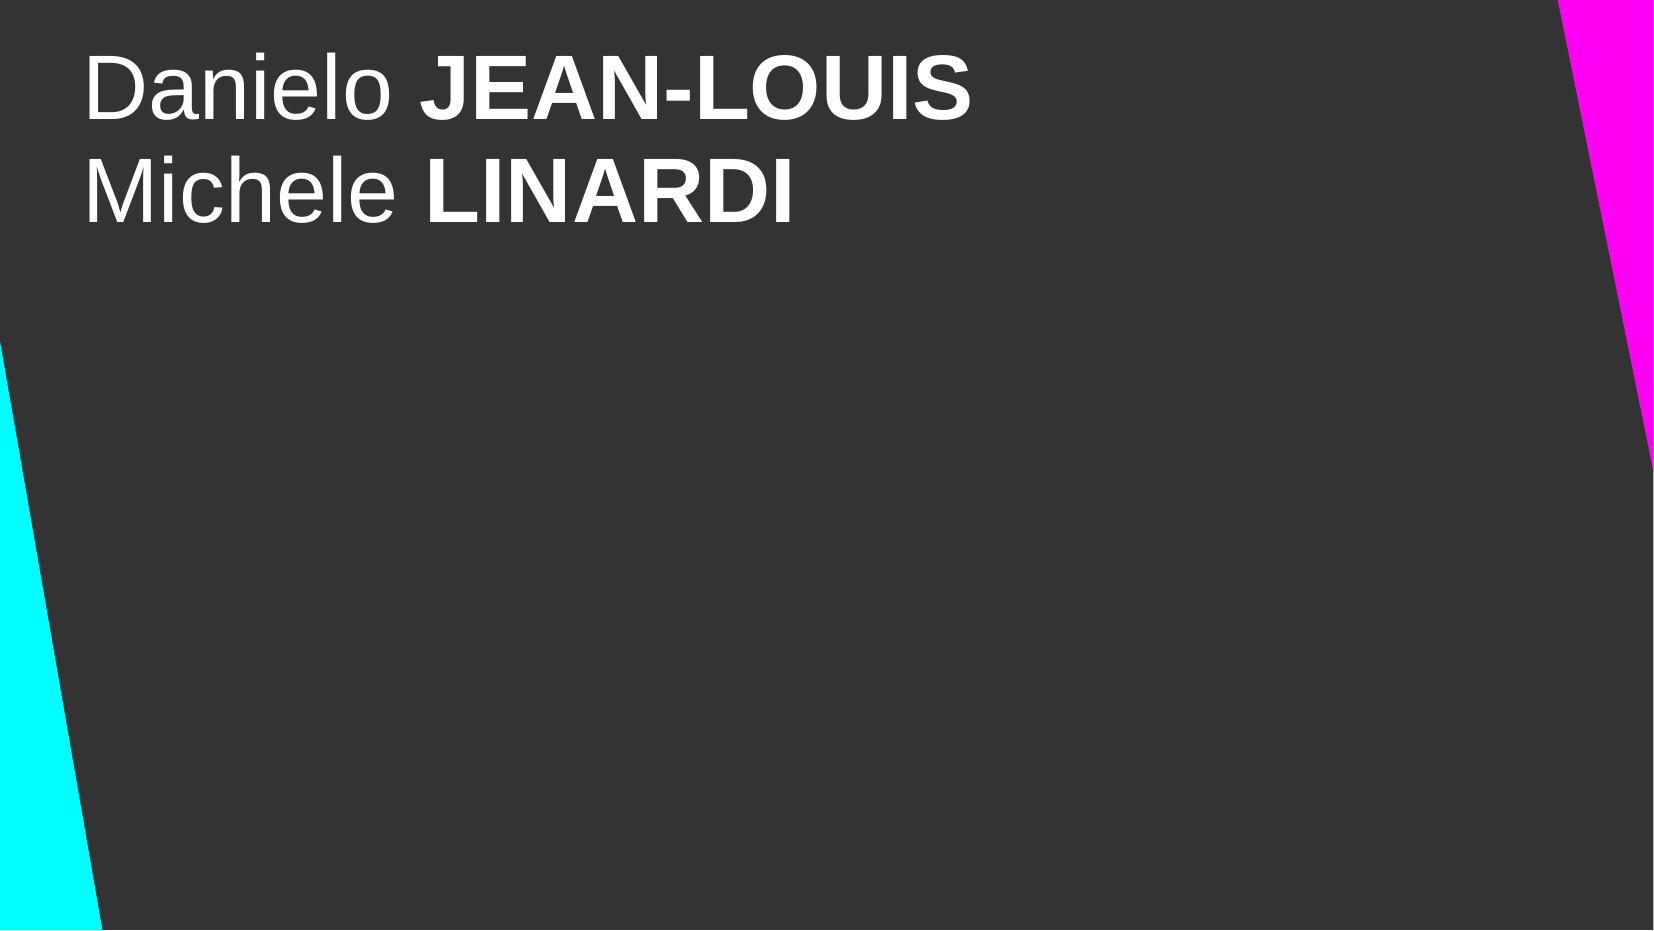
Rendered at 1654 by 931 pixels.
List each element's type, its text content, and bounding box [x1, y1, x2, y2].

subtitle Danielo JEAN-LOUIS Michele LINARDI [82, 36, 1571, 758]
text_box [0, 341, 103, 931]
text_box [1557, 0, 1654, 475]
